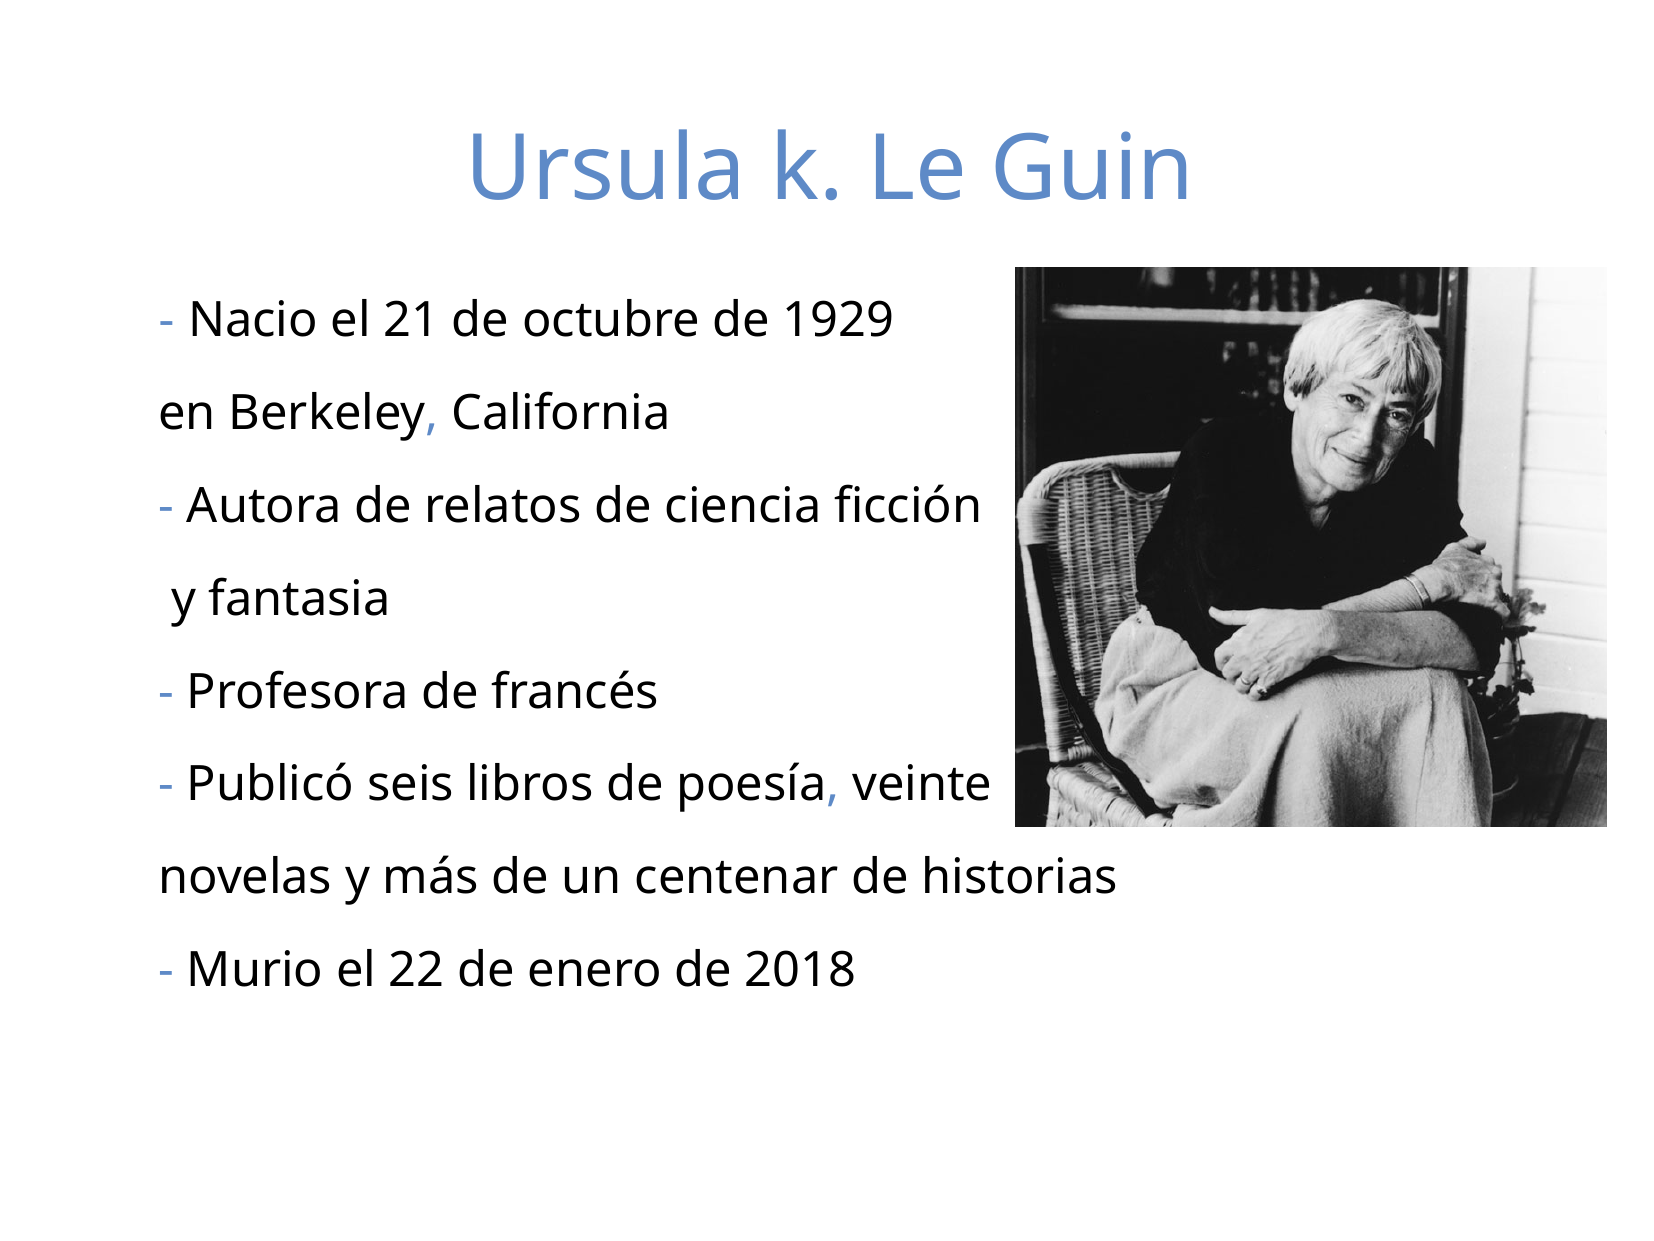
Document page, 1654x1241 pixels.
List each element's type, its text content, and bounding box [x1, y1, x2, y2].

title Ursula k. Le Guin [86, 60, 1575, 268]
list - Nacio el 21 de octubre de 1929 en Berkeley, California - Autora de relatos de ciencia ficción y fantasia - Profesora de francés - Publicó seis libros de poesía, veinte novelas y más de un centenar de historias - Murio el 22 de enero de 2018 [94, 284, 1583, 1004]
picture [1015, 267, 1607, 827]
